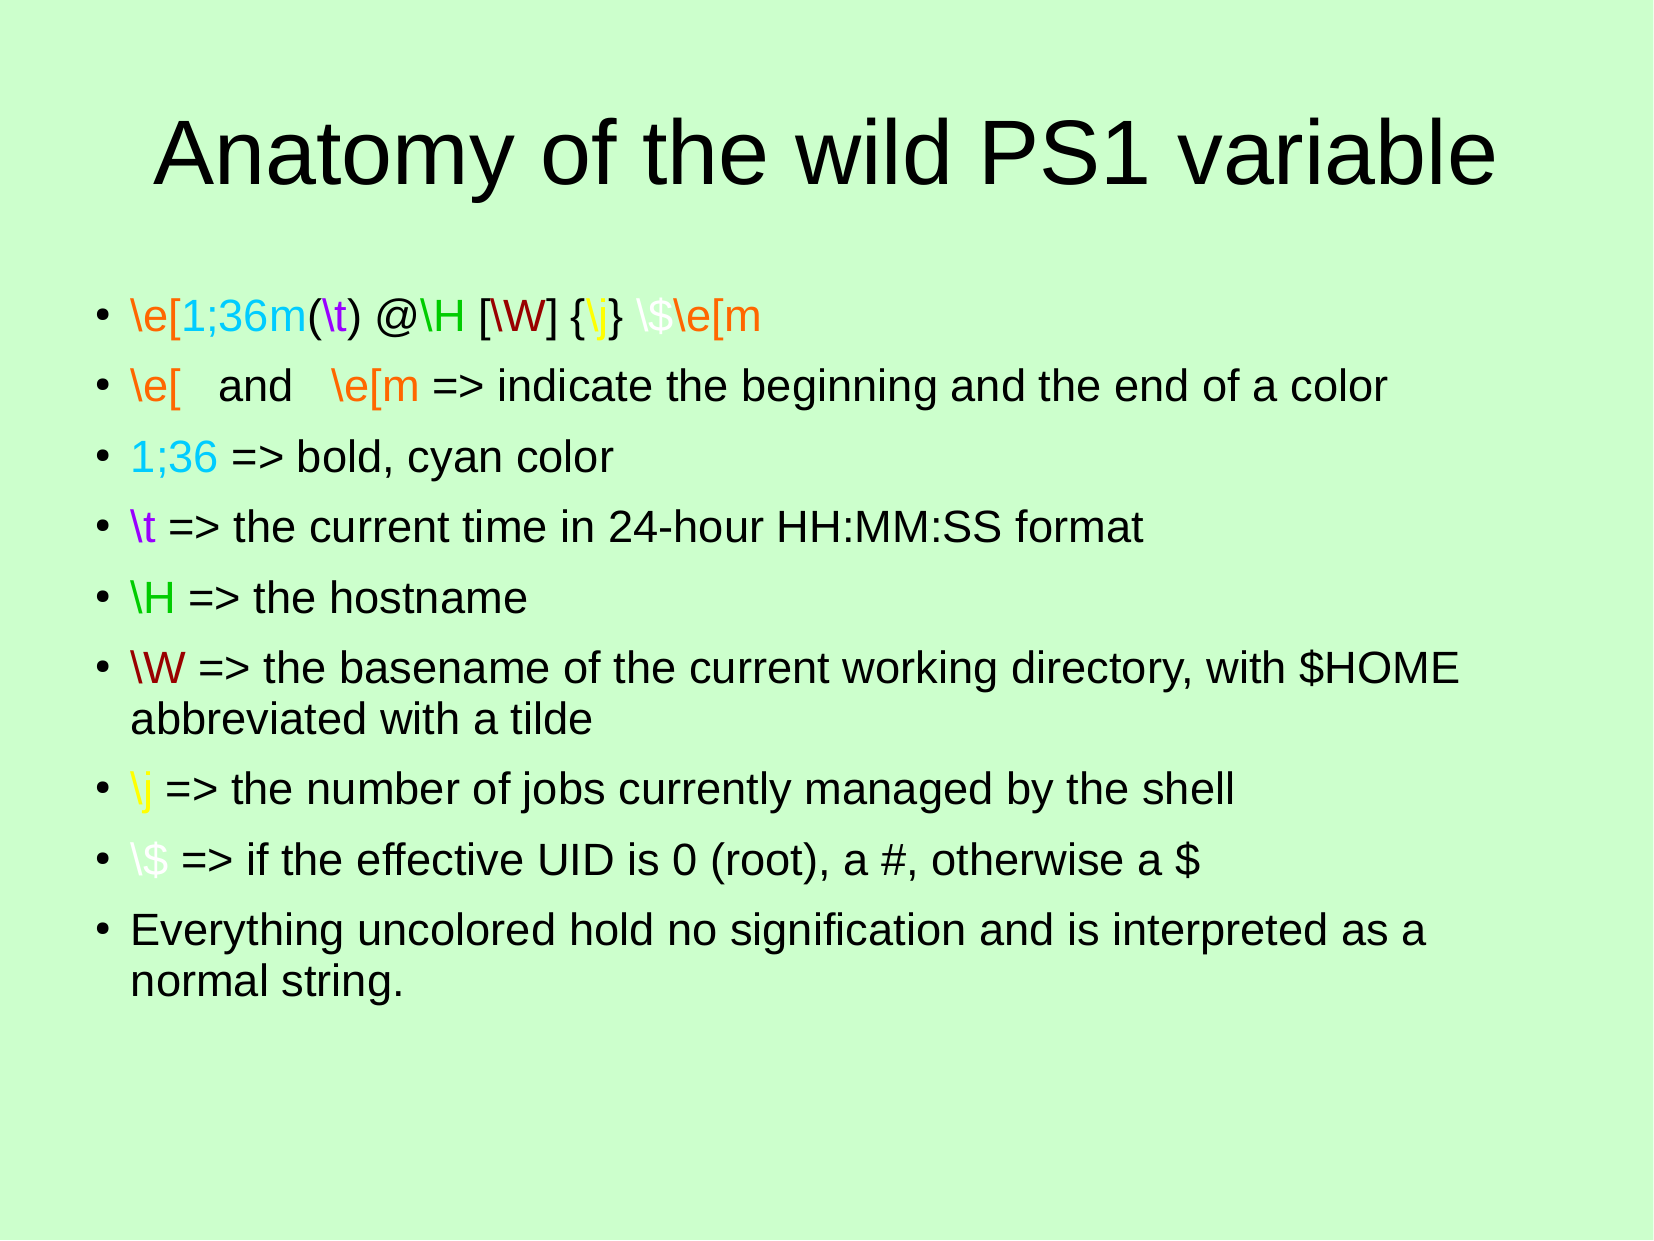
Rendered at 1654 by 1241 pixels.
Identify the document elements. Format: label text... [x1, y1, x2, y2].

list \e[1;36m(\t) @\H [\W] {\j} \$\e[m \e[ and \e[m => indicate the beginning and the end of a color 1;36 => bold, cyan color \t => the current time in 24-hour HH:MM:SS format \H => the hostname \W => the basename of the current working directory, with $HOME abbreviated with a tilde \j => the number of jobs currently managed by the shell \$ => if the effective UID is 0 (root), a #, otherwise a $ Everything uncolored hold no signification and is interpreted as a normal string. [82, 290, 1571, 1010]
title Anatomy of the wild PS1 variable [82, 49, 1571, 257]
